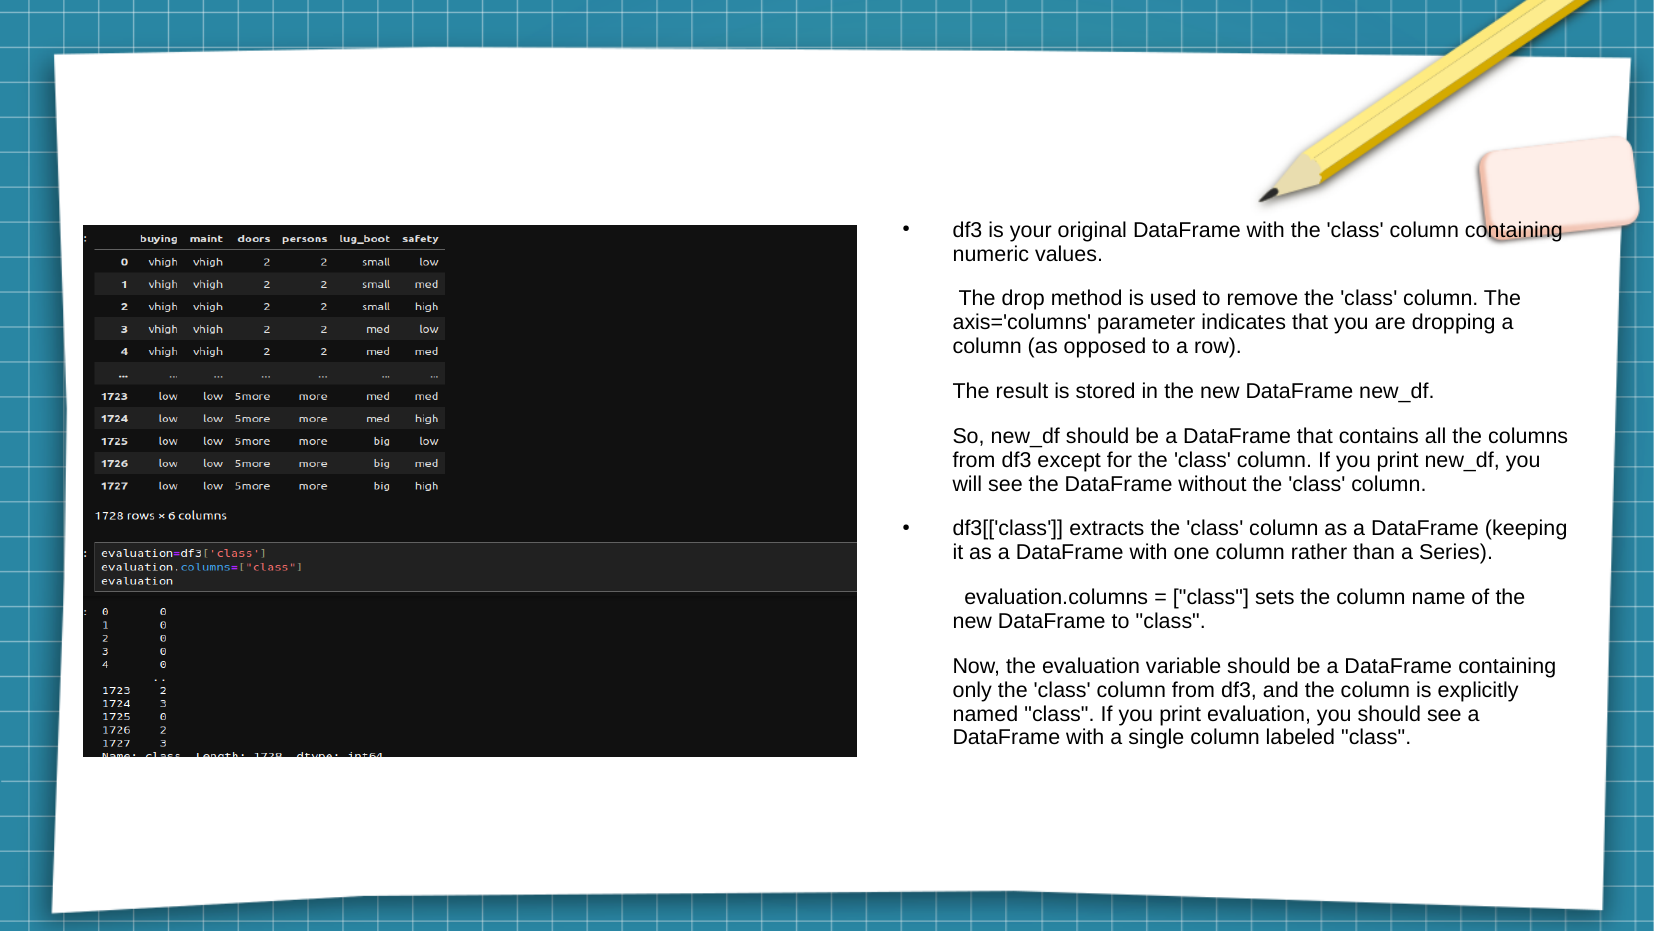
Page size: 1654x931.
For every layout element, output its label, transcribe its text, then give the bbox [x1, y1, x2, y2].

picture [0, 0, 1654, 931]
list df3 is your original DataFrame with the 'class' column containing numeric values. The drop method is used to remove the 'class' column. The axis='columns' parameter indicates that you are dropping a column (as opposed to a row). The result is stored in the new DataFrame new_df. So, new_df should be a DataFrame that contains all the columns from df3 except for the 'class' column. If you print new_df, you will see the DataFrame without the 'class' column. df3[['class']] extracts the 'class' column as a DataFrame (keeping it as a DataFrame with one column rather than a Series). evaluation.columns = ["class"] sets the column name of the new DataFrame to "class". Now, the evaluation variable should be a DataFrame containing only the 'class' column from df3, and the column is explicitly named "class". If you print evaluation, you should see a DataFrame with a single column labeled "class". [885, 217, 1571, 758]
